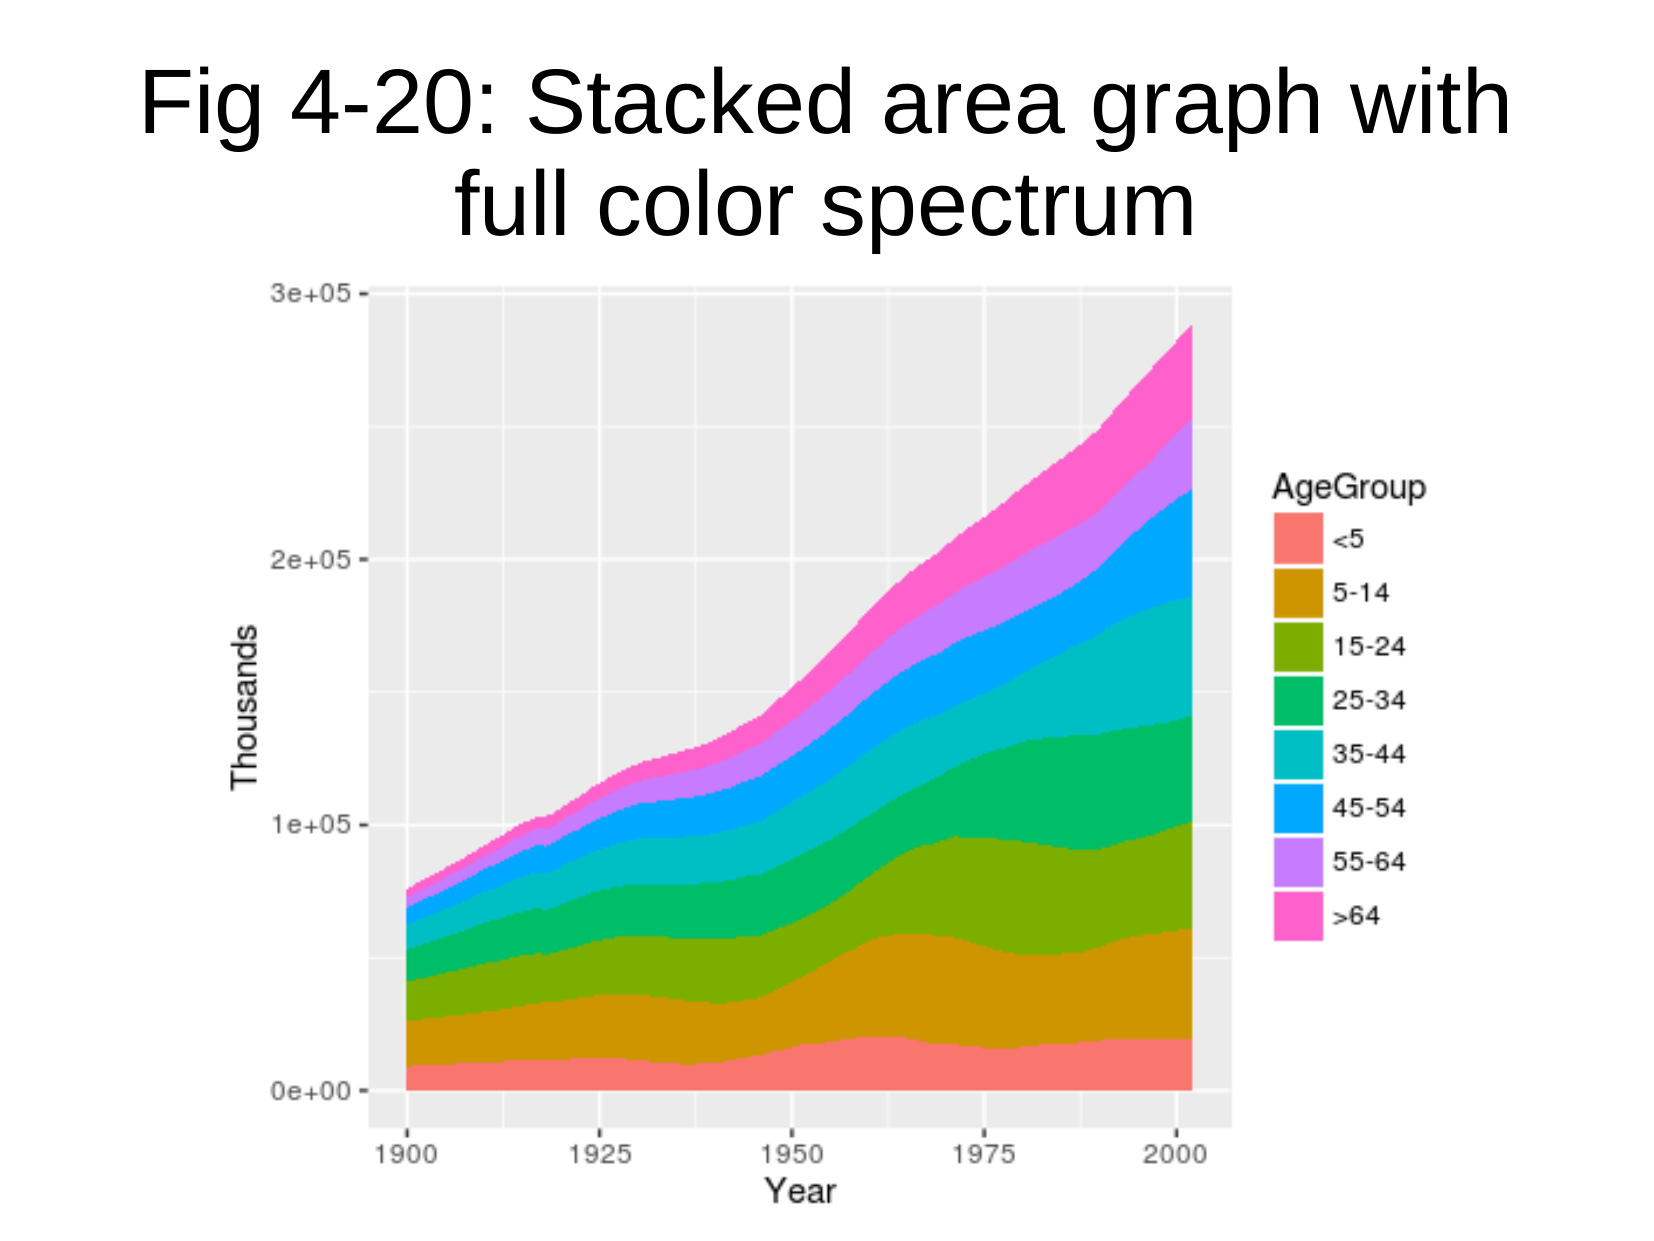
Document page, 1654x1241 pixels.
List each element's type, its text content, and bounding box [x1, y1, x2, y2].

picture [208, 270, 1483, 1227]
title Fig 4-20: Stacked area graph with full color spectrum [82, 49, 1571, 257]
